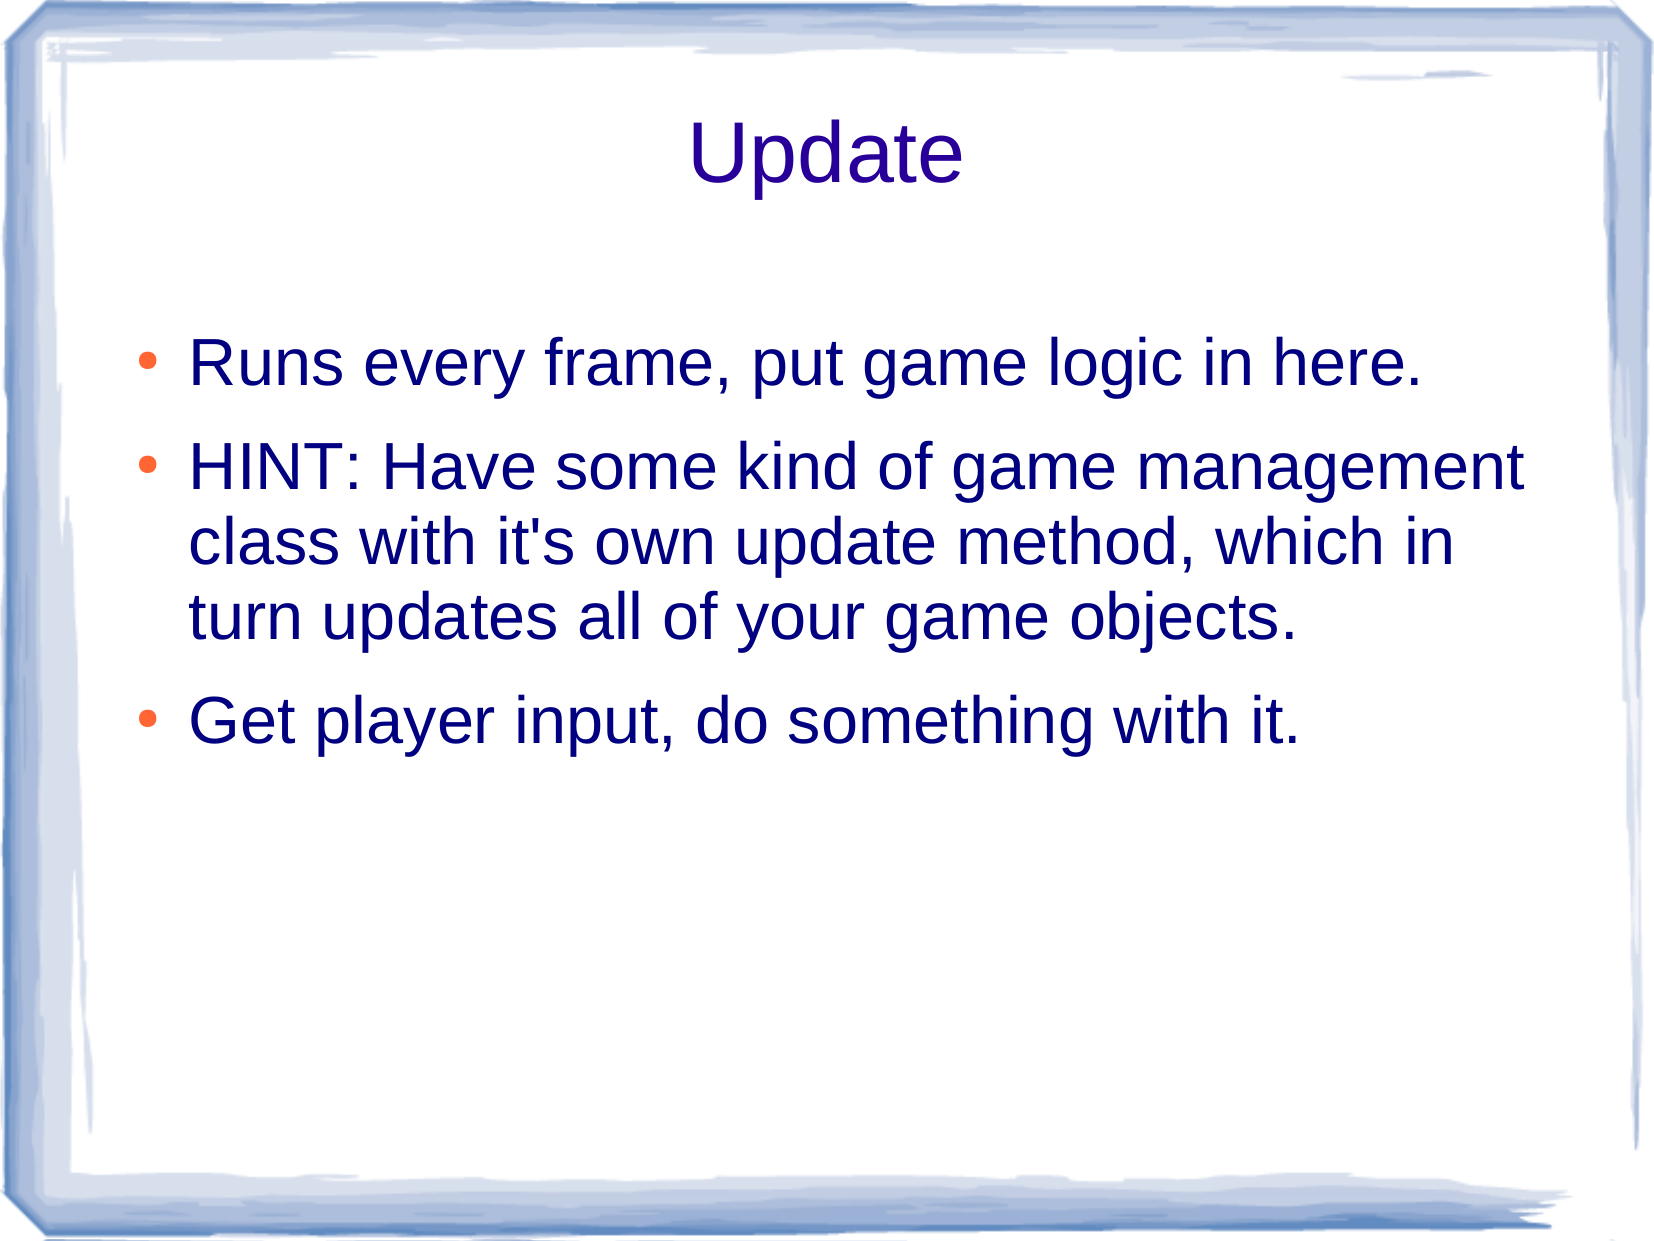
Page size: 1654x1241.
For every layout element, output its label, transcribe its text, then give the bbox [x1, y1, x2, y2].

list Runs every frame, put game logic in here. HINT: Have some kind of game management class with it's own update method, which in turn updates all of your game objects. Get player input, do something with it. [118, 324, 1571, 1004]
picture [0, 0, 1654, 1241]
title Update [82, 49, 1571, 257]
